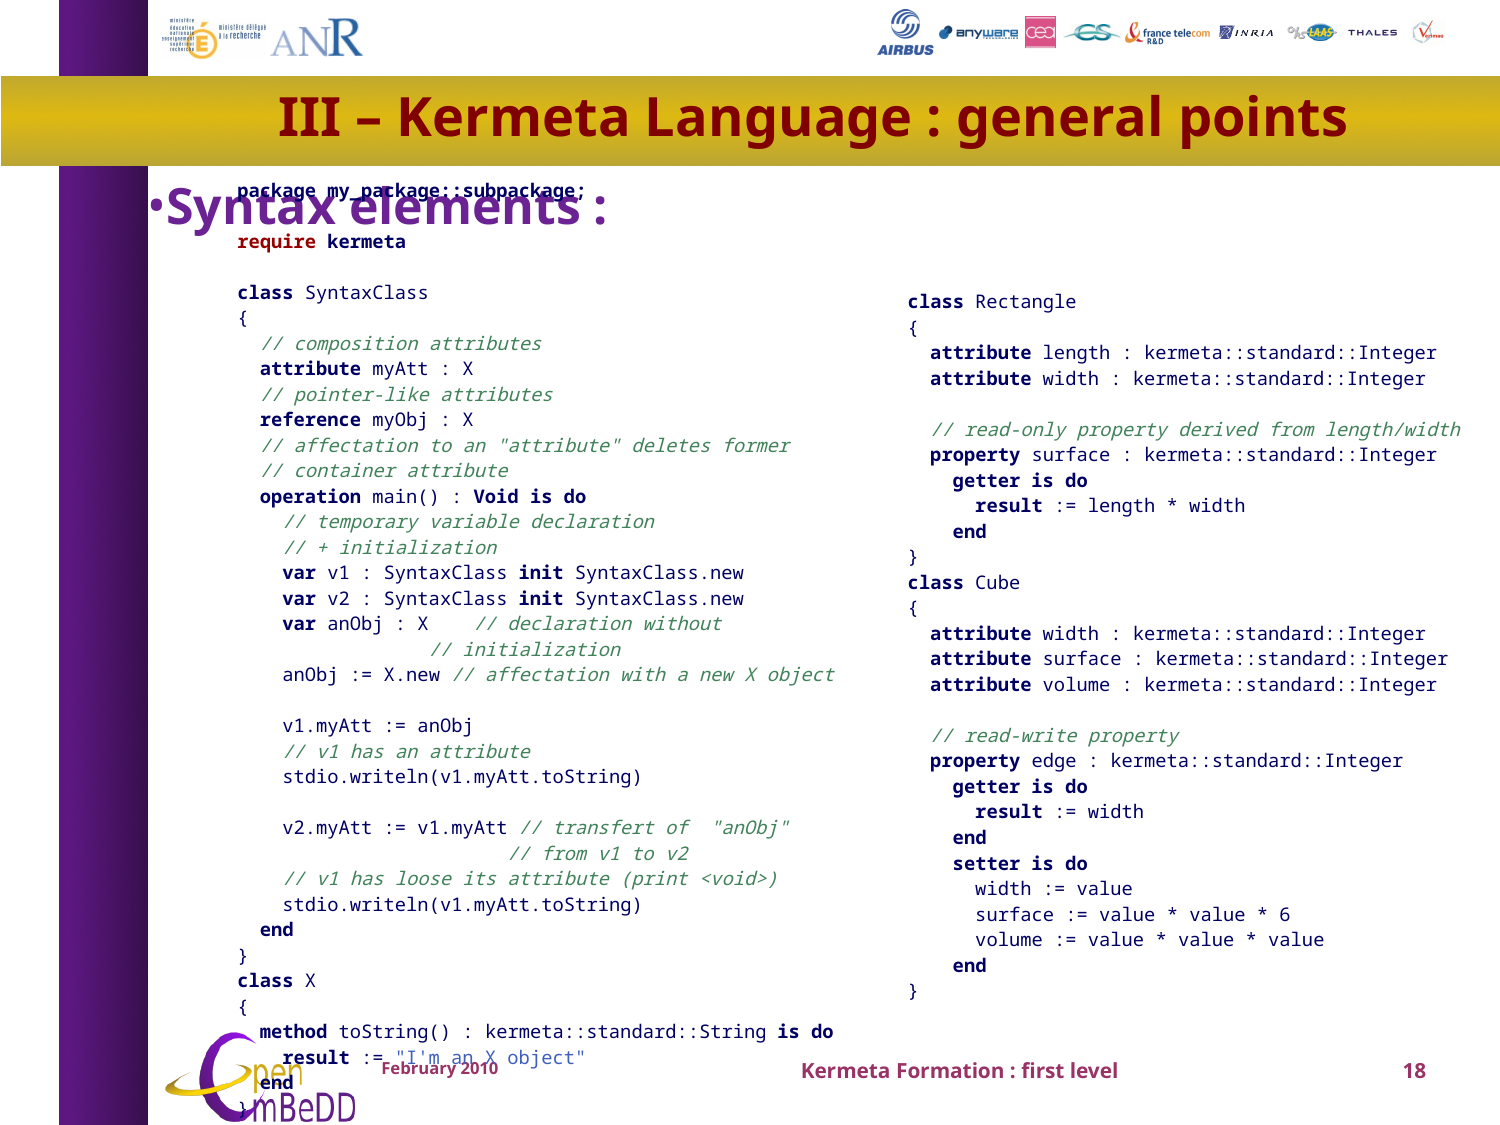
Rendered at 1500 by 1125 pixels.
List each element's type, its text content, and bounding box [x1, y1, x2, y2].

title III – Kermeta Language : general points [147, 82, 1481, 148]
text_box Kermeta Formation : first level [531, 1049, 1387, 1101]
text_box package my_package::subpackage; require kermeta class SyntaxClass { // composition attributes attribute myAtt : X // pointer-like attributes reference myObj : X // affectation to an "attribute" deletes former // container attribute operation main() : Void is do // temporary variable declaration // + initialization var v1 : SyntaxClass init SyntaxClass.new var v2 : SyntaxClass init SyntaxClass.new var anObj : X // declaration without // initialization anObj := X.new // affectation with a new X object v1.myAtt := anObj // v1 has an attribute stdio.writeln(v1.myAtt.toString) v2.myAtt := v1.myAtt // transfert of "anObj" // from v1 to v2 // v1 has loose its attribute (print <void>) stdio.writeln(v1.myAtt.toString) end } class X { method toString() : kermeta::standard::String is do result := "I'm an X object" end } [222, 290, 872, 1008]
text_box [1387, 1049, 1482, 1101]
list Syntax elements : [147, 174, 1488, 236]
text_box February 2010 [366, 1049, 531, 1101]
text_box class Rectangle { attribute length : kermeta::standard::Integer attribute width : kermeta::standard::Integer // read-only property derived from length/width property surface : kermeta::standard::Integer getter is do result := length * width end } class Cube { attribute width : kermeta::standard::Integer attribute surface : kermeta::standard::Integer attribute volume : kermeta::standard::Integer // read-write property property edge : kermeta::standard::Integer getter is do result := width end setter is do width := value surface := value * value * 6 volume := value * value * value end } [892, 372, 1492, 919]
